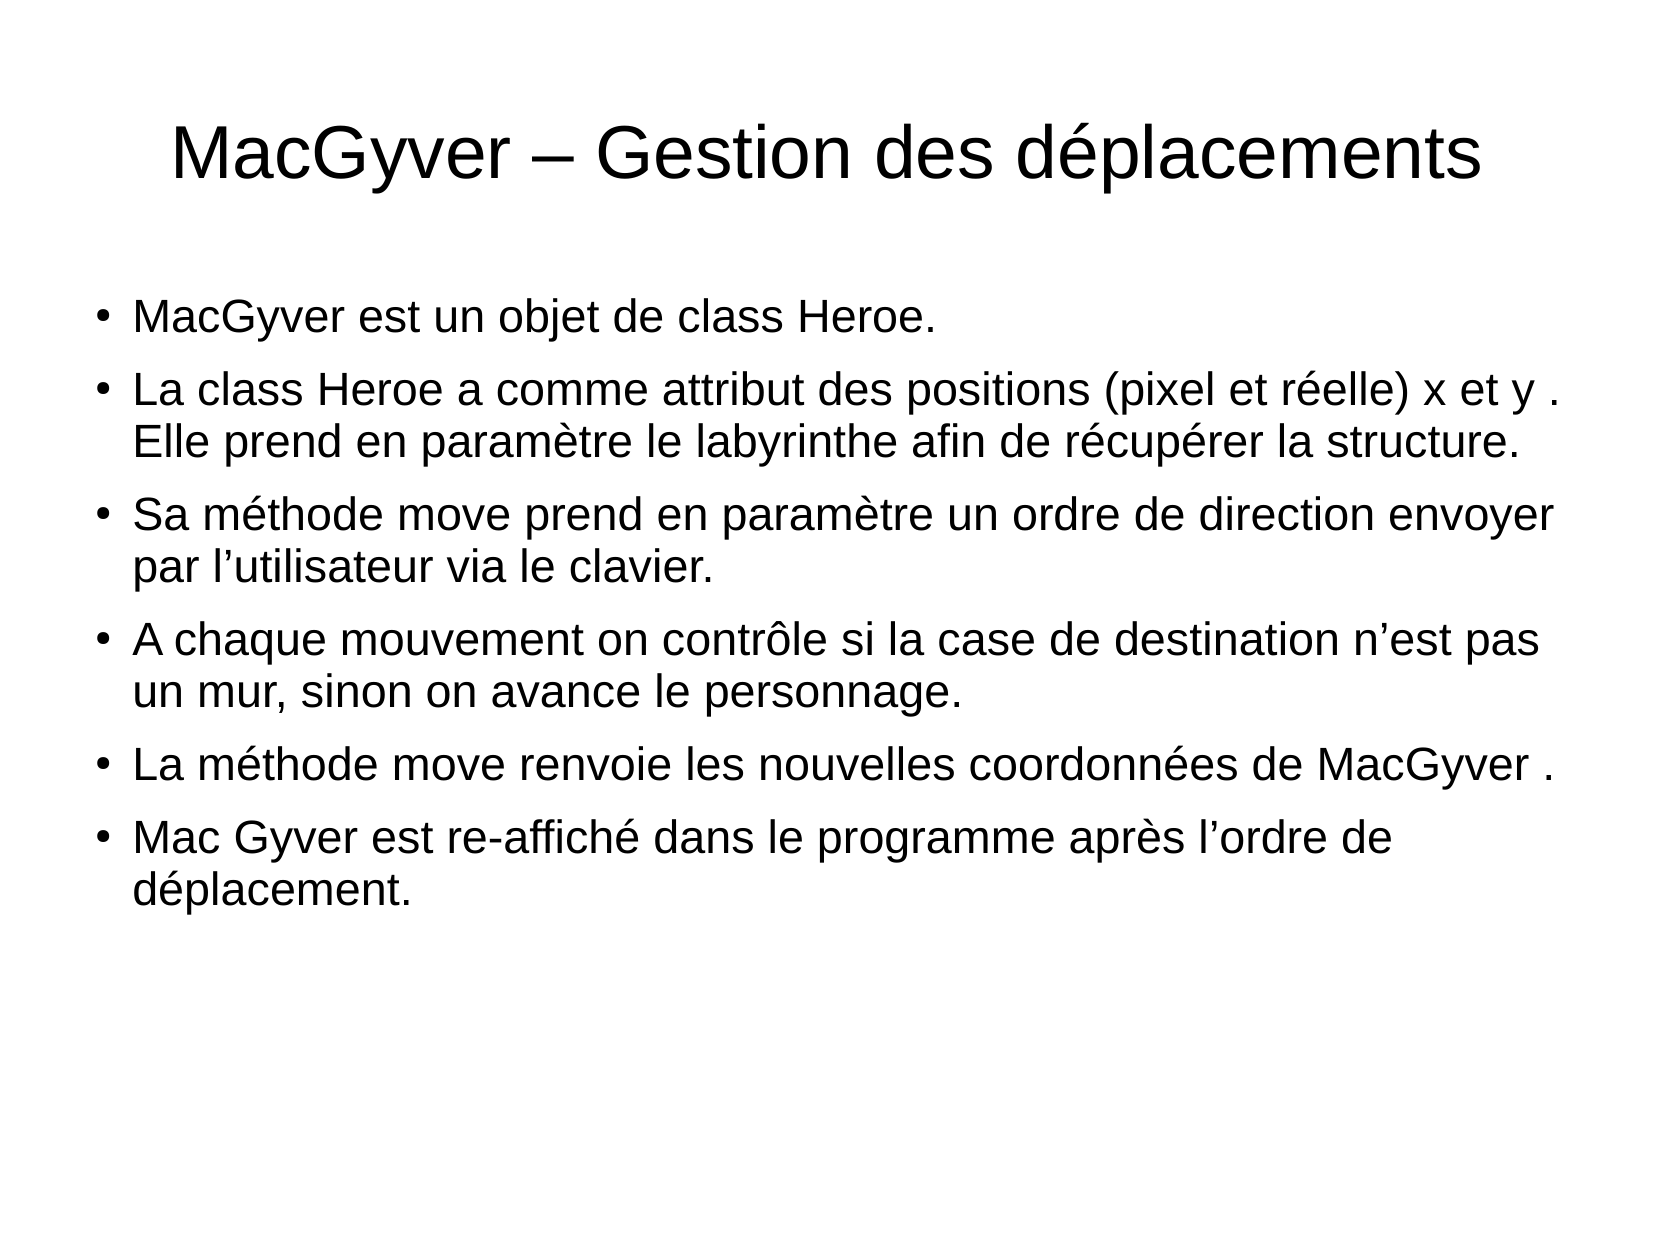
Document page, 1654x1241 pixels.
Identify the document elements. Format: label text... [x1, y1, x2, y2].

list MacGyver est un objet de class Heroe. La class Heroe a comme attribut des positions (pixel et réelle) x et y . Elle prend en paramètre le labyrinthe afin de récupérer la structure. Sa méthode move prend en paramètre un ordre de direction envoyer par l’utilisateur via le clavier. A chaque mouvement on contrôle si la case de destination n’est pas un mur, sinon on avance le personnage. La méthode move renvoie les nouvelles coordonnées de MacGyver . Mac Gyver est re-affiché dans le programme après l’ordre de déplacement. [82, 290, 1571, 1010]
title MacGyver – Gestion des déplacements [82, 49, 1571, 257]
